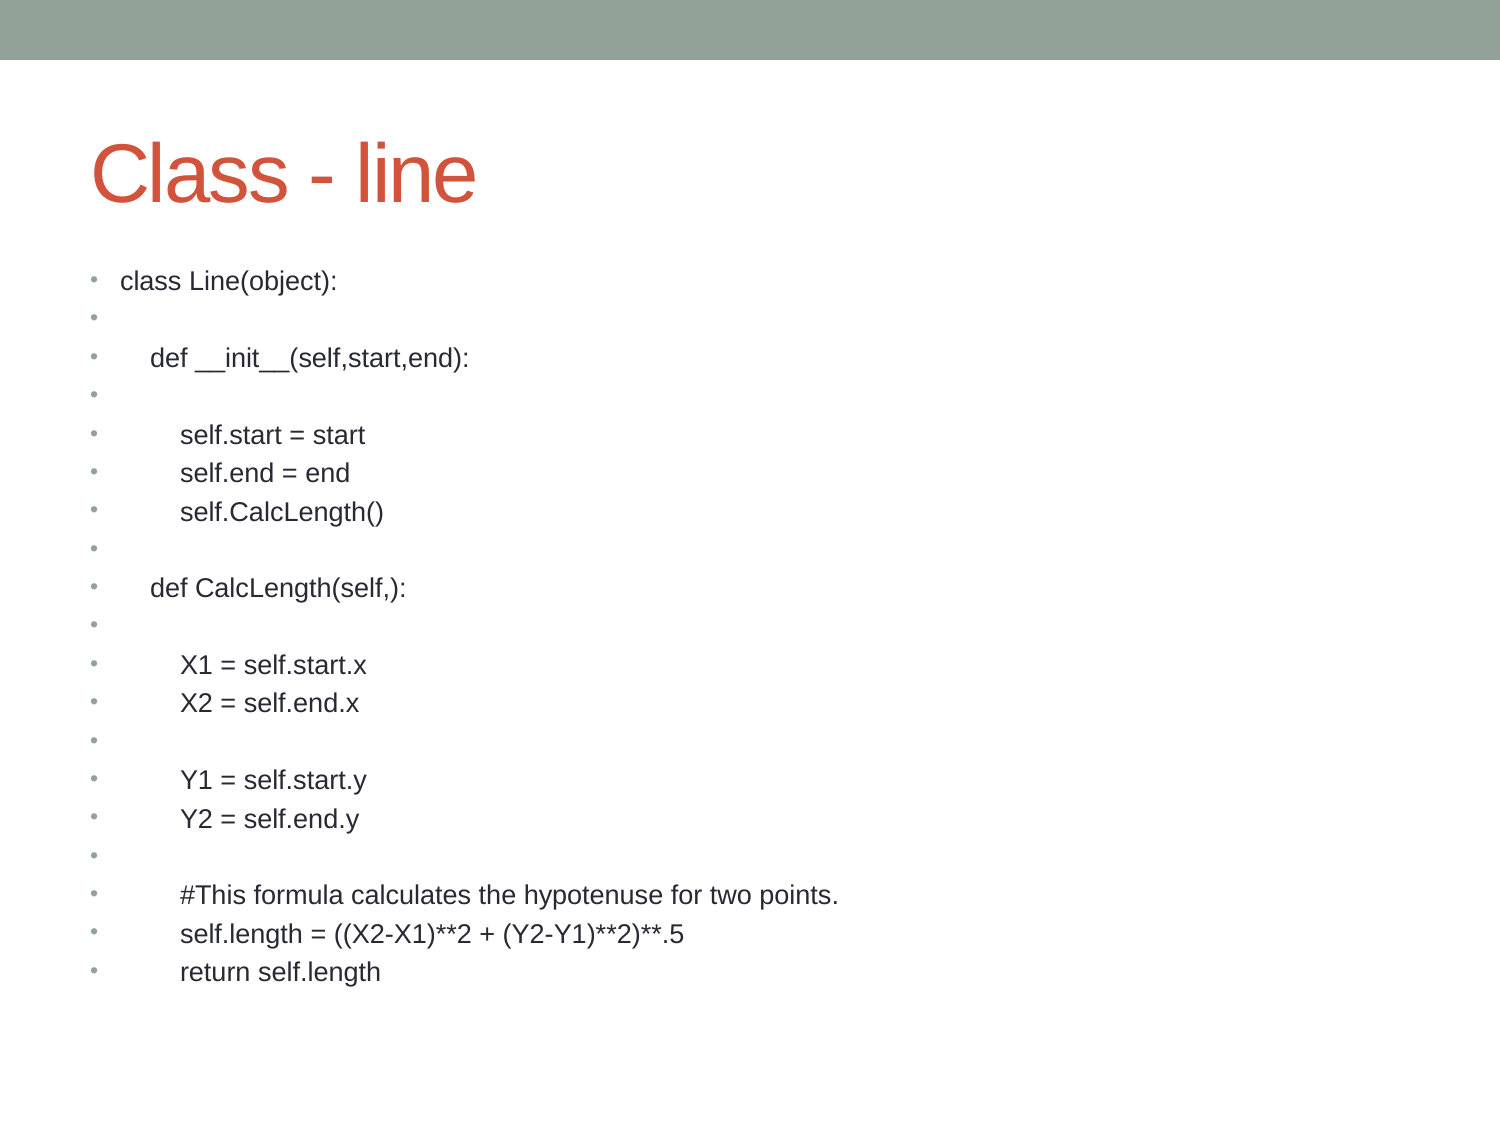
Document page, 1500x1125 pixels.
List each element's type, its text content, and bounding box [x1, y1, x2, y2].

list class Line(object): def __init__(self,start,end): self.start = start self.end = end self.CalcLength() def CalcLength(self,): X1 = self.start.x X2 = self.end.x Y1 = self.start.y Y2 = self.end.y #This formula calculates the hypotenuse for two points. self.length = ((X2-X1)**2 + (Y2-Y1)**2)**.5 return self.length [75, 262, 1426, 1063]
title Class - line [75, 87, 1426, 251]
